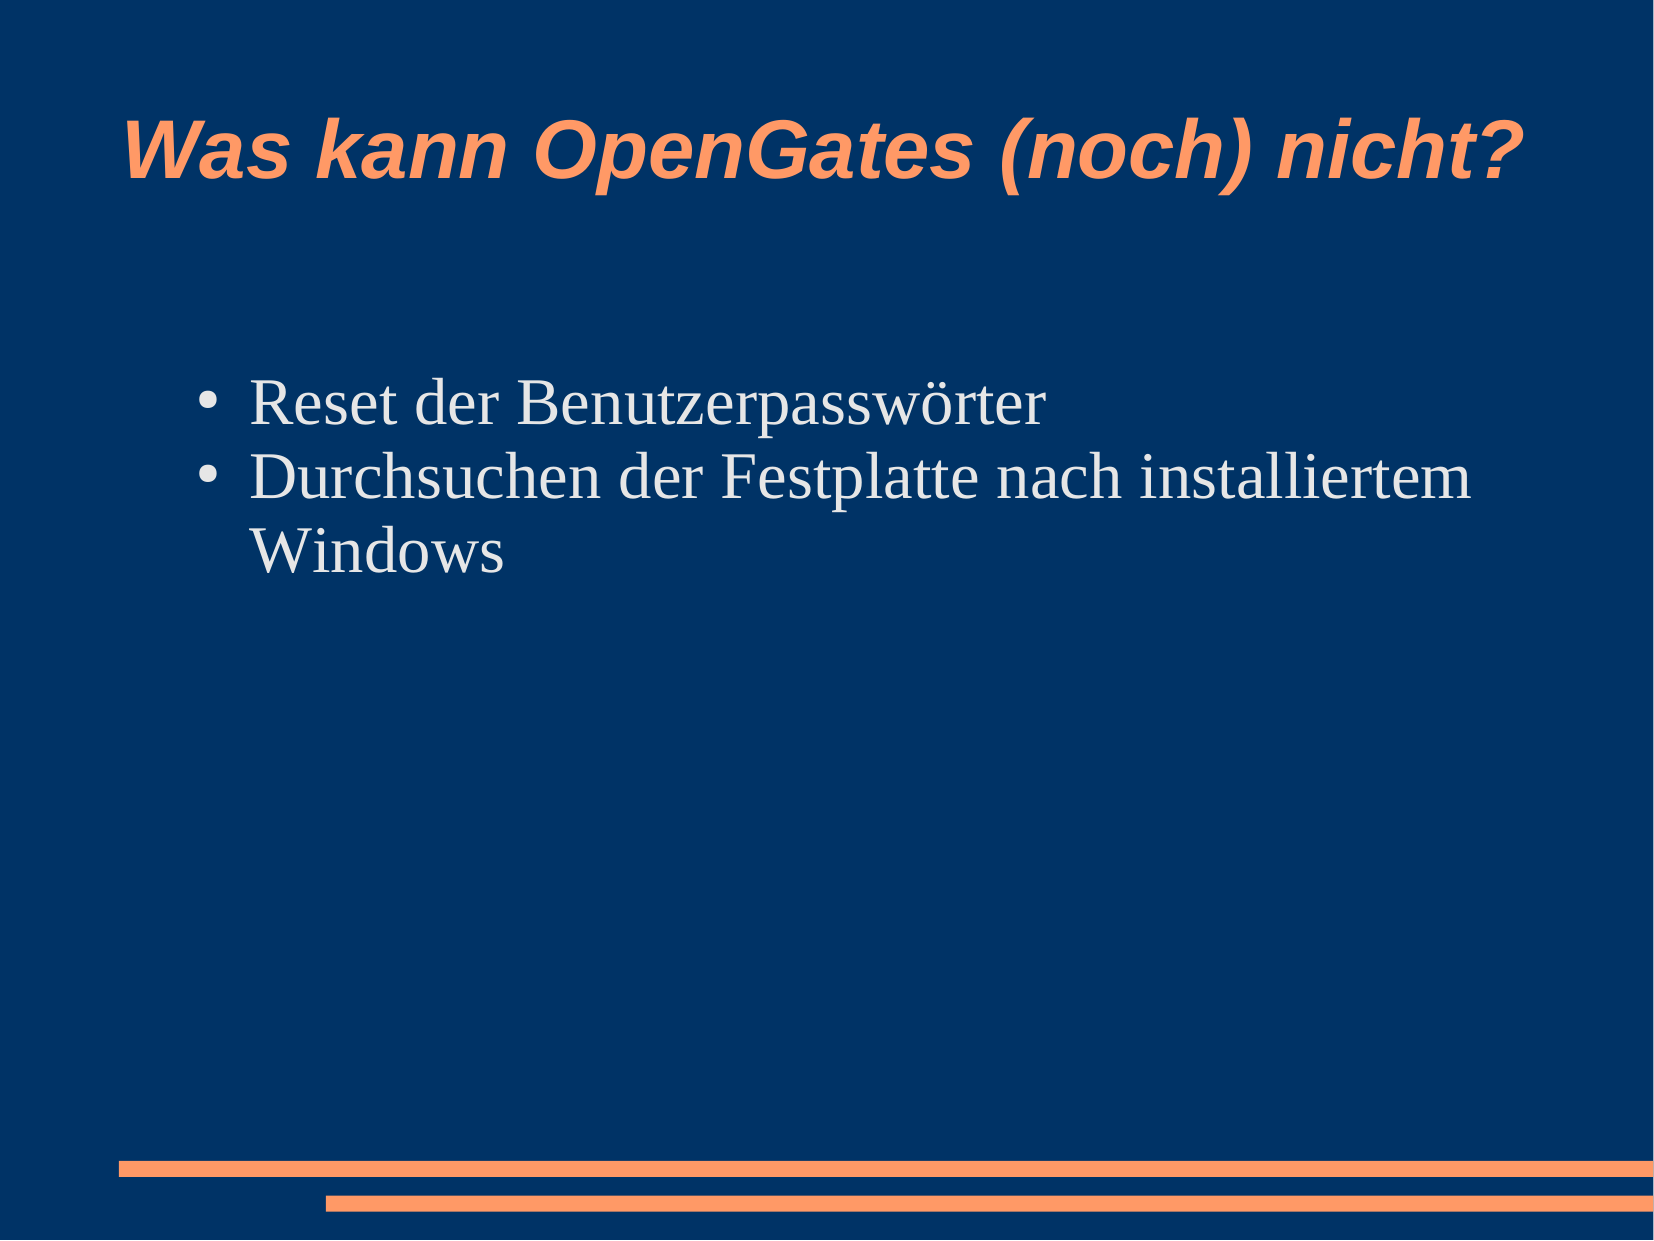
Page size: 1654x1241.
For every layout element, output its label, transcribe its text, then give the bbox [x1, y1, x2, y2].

title Was kann OpenGates (noch) nicht? [121, 46, 1534, 254]
list Reset der Benutzerpasswörter Durchsuchen der Festplatte nach installiertem Windows [178, 364, 1570, 1147]
